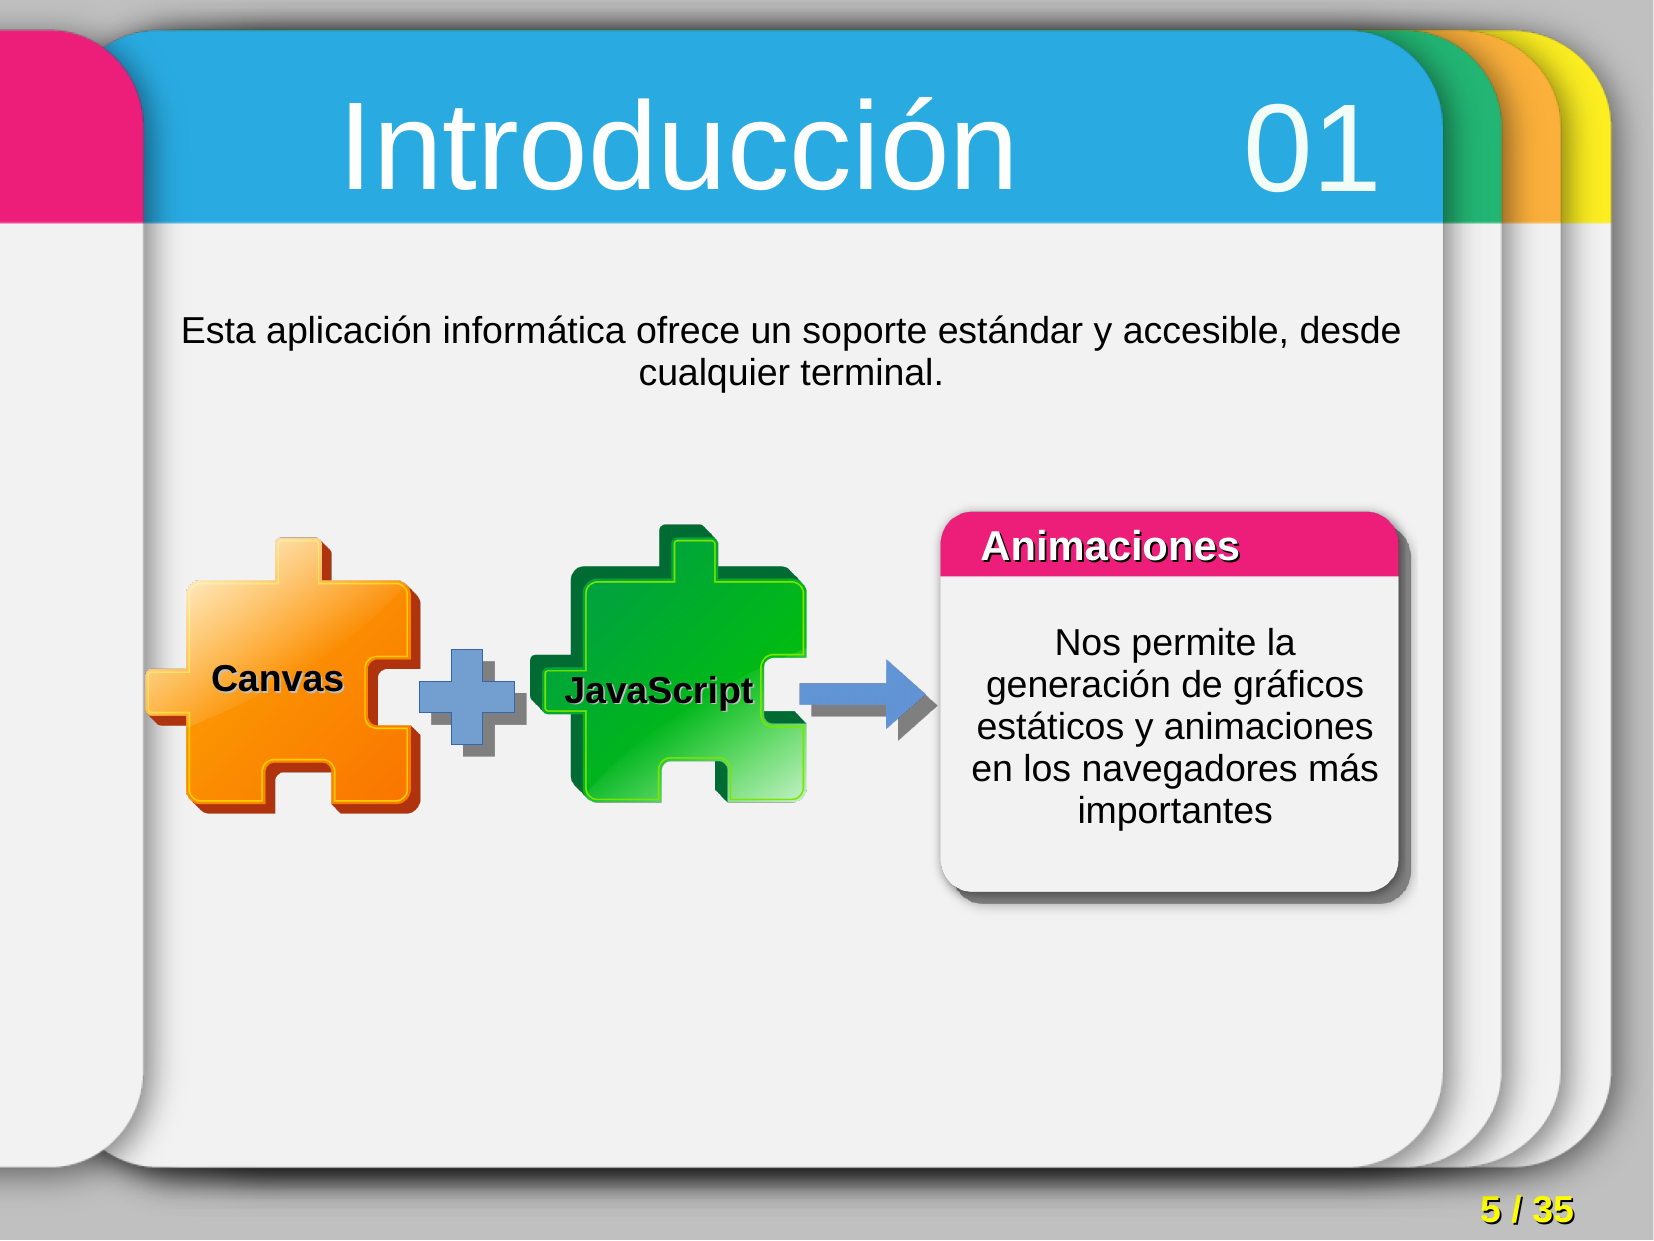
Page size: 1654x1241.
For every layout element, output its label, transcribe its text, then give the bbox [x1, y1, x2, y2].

text_box JavaScript [549, 661, 768, 720]
text_box 01 [1228, 58, 1404, 225]
text_box Esta aplicación informática ofrece un soporte estándar y accesible, desde cualquier terminal. [165, 302, 1418, 401]
title Introducción [118, 59, 1241, 235]
text_box [419, 649, 515, 745]
text_box Canvas [196, 650, 359, 709]
text_box Nos permite la generación de gráficos estáticos y animaciones en los navegadores más importantes [956, 614, 1394, 840]
title Animaciones [980, 513, 1241, 579]
picture [0, 0, 1654, 1241]
